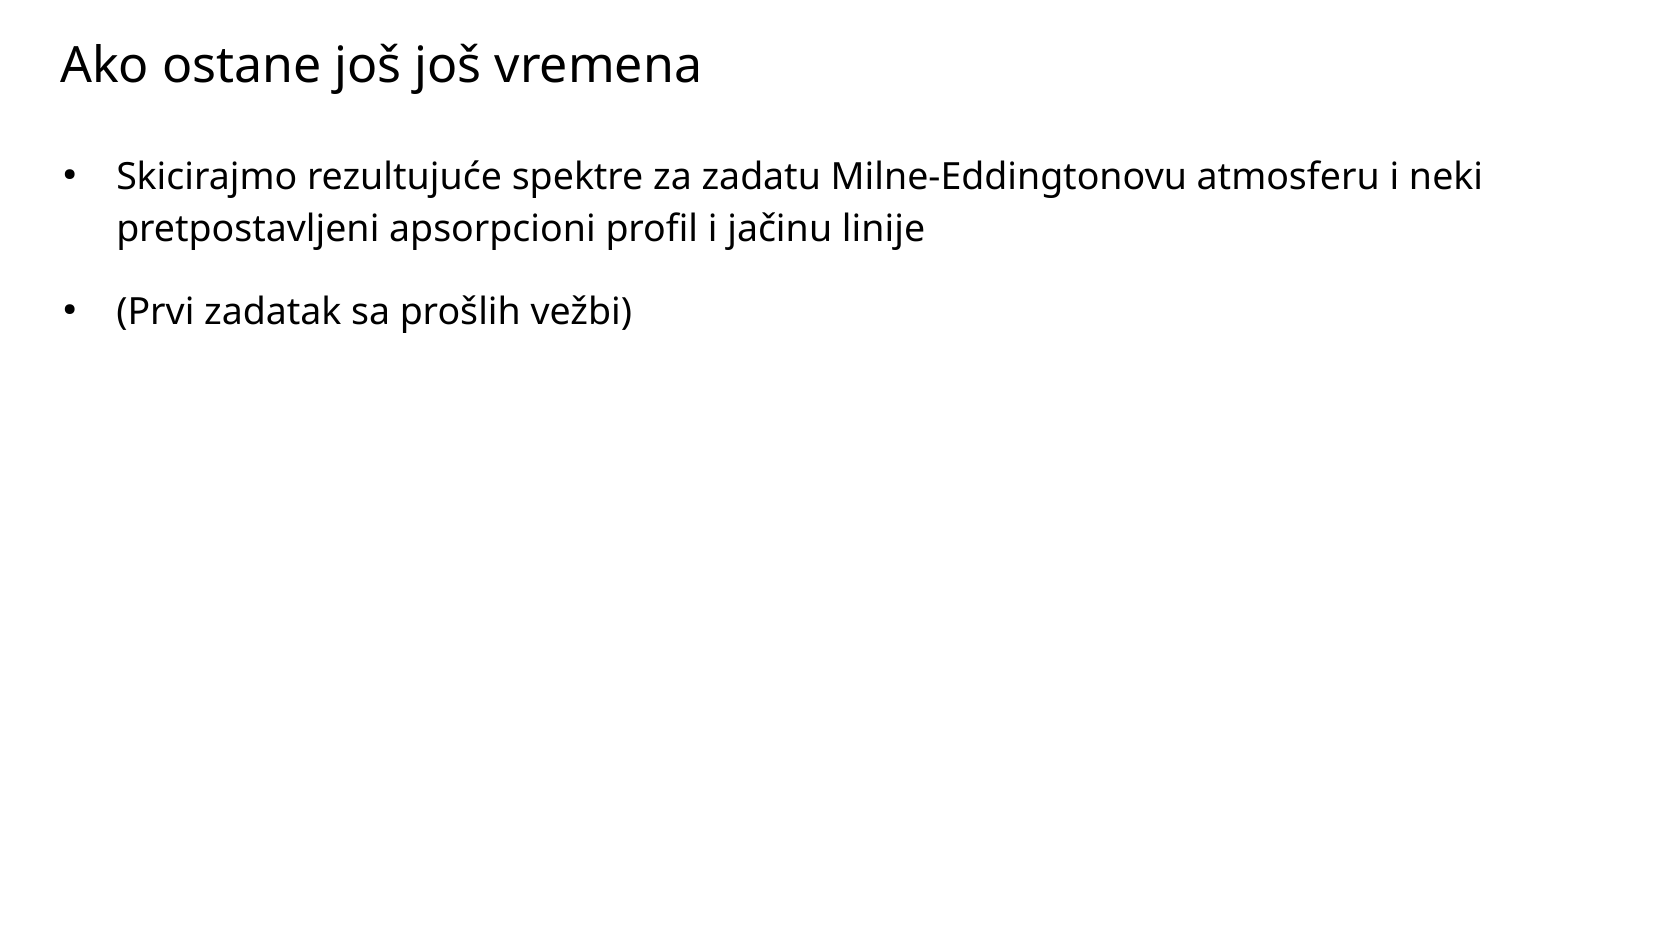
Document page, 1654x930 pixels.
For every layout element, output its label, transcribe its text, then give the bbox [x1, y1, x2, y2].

title Ako ostane još još vremena [59, 13, 1648, 113]
list Skicirajmo rezultujuće spektre za zadatu Milne-Eddingtonovu atmosferu i neki pretpostavljeni apsorpcioni profil i jačinu linije (Prvi zadatak sa prošlih vežbi) [45, 149, 1635, 880]
